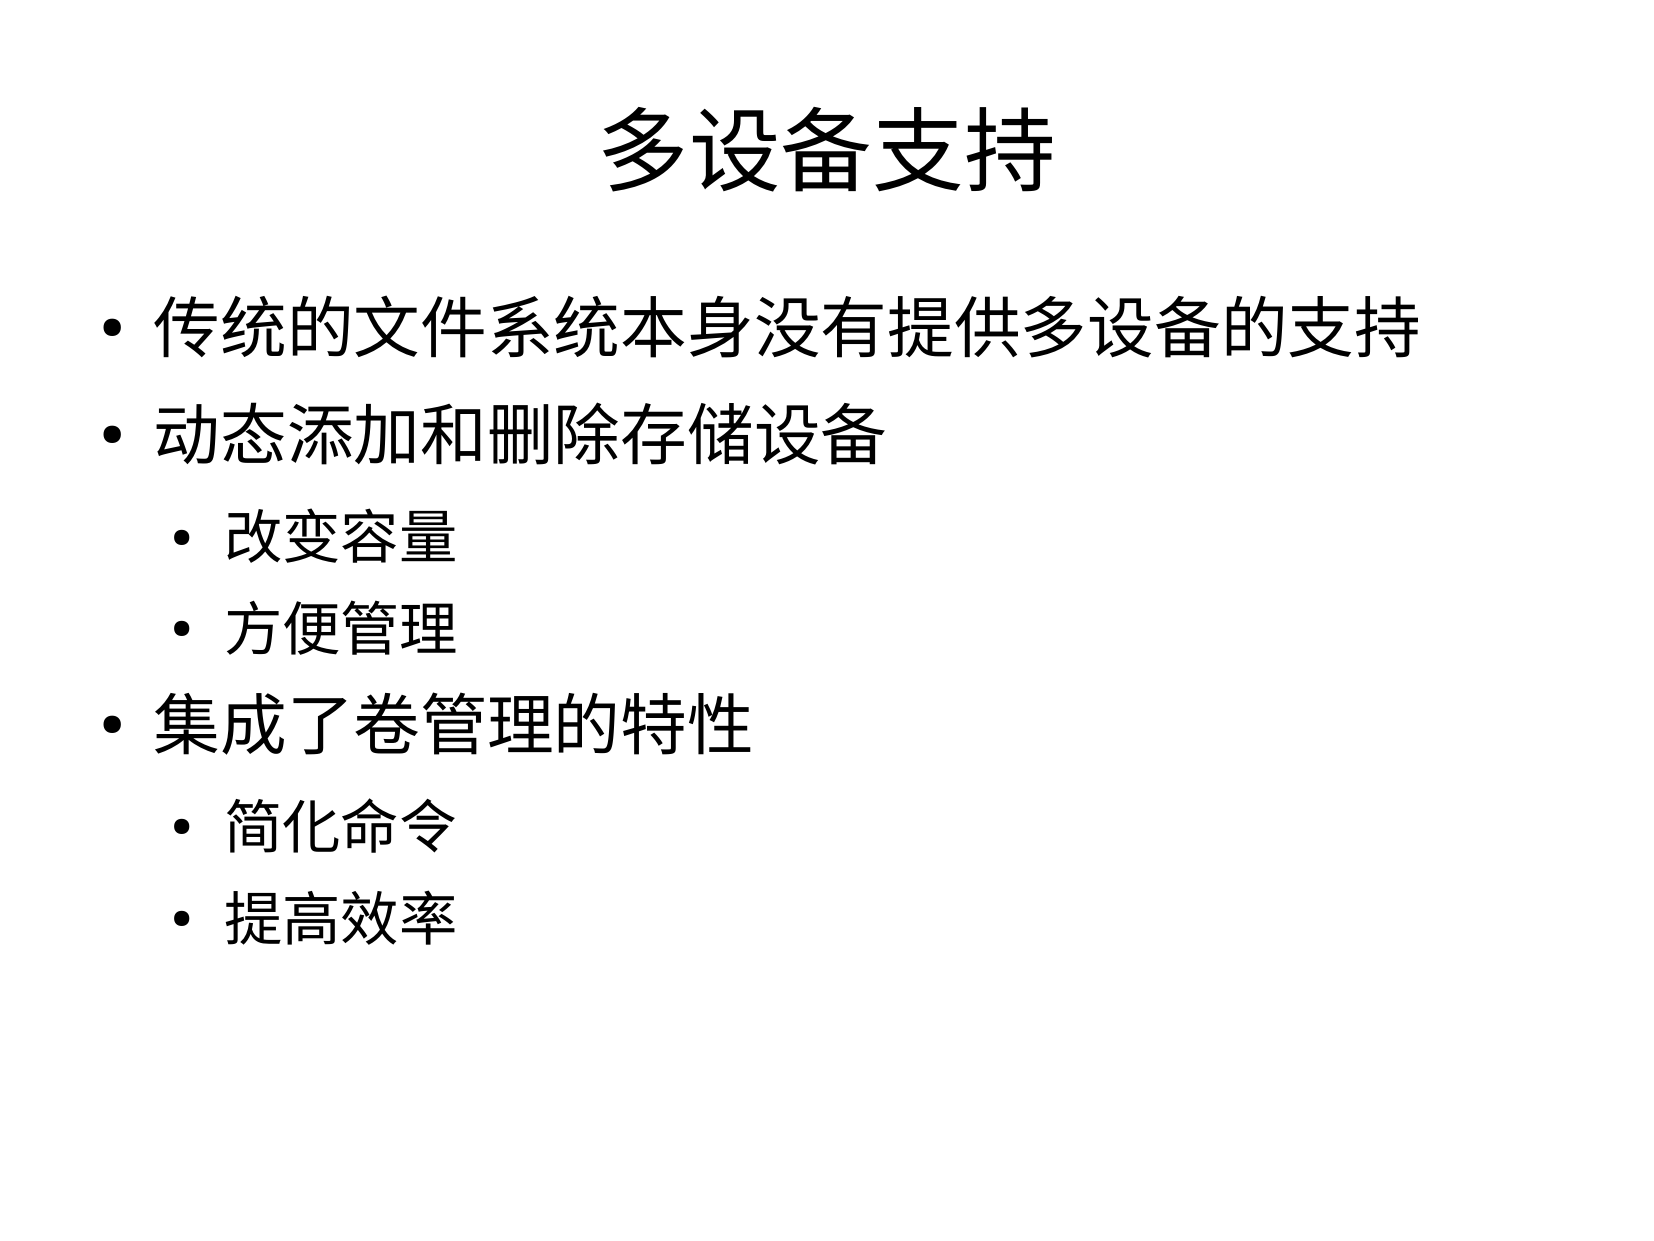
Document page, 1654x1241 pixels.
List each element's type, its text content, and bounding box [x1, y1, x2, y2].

title 多设备支持 [82, 49, 1571, 257]
list 传统的文件系统本身没有提供多设备的支持 动态添加和删除存储设备 改变容量 方便管理 集成了卷管理的特性 简化命令 提高效率 [82, 290, 1571, 1094]
